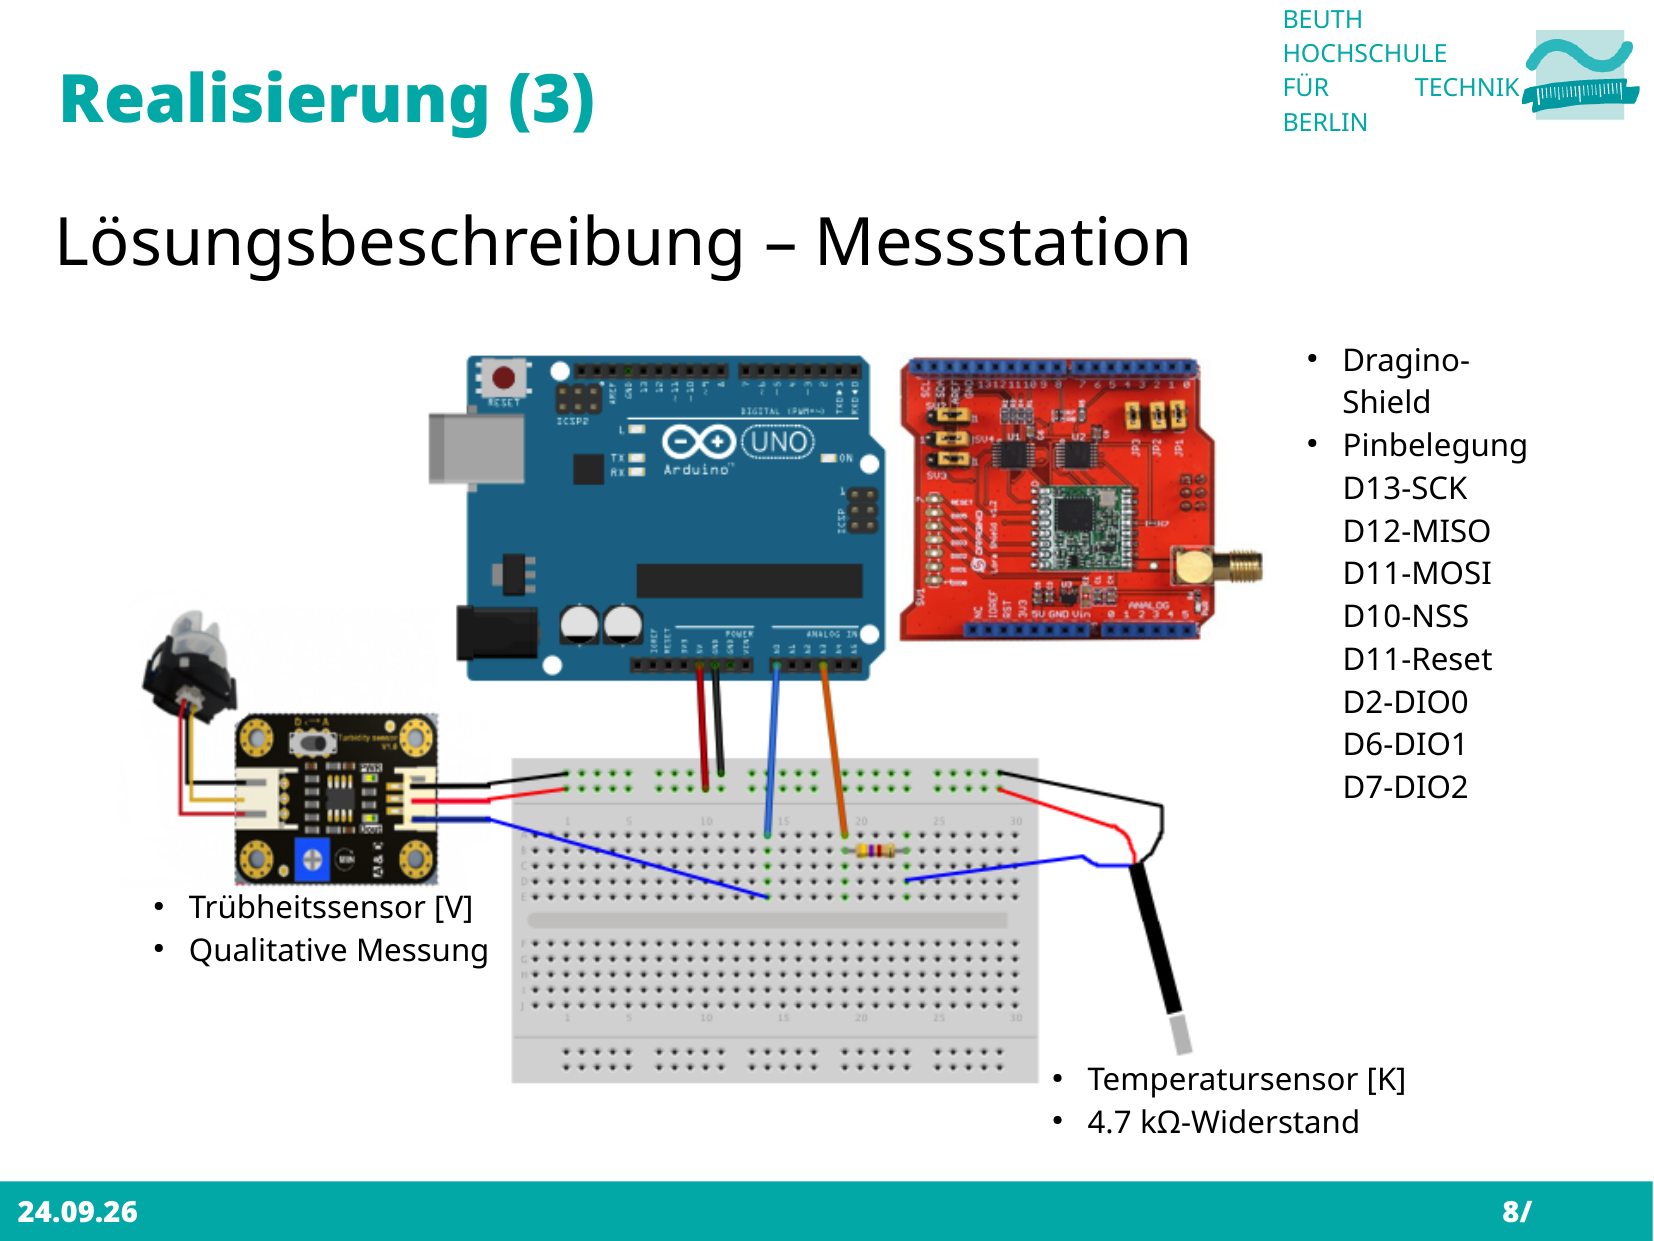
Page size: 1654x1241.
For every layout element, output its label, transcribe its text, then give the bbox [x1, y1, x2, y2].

picture [118, 308, 1275, 1099]
picture [1522, 30, 1640, 120]
text_box Dragino-Shield Pinbelegung D13-SCK D12-MISO D11-MOSI D10-NSS D11-Reset D2-DIO0 D6-DIO1 D7-DIO2 [1256, 330, 1557, 738]
title Realisierung (3) [58, 35, 1240, 142]
text_box Temperatursensor [K] 4.7 kΩ-Widerstand [1001, 1050, 1437, 1162]
list Lösungsbeschreibung – Messstation [55, 194, 1591, 1125]
text_box Trübheitssensor [V] Qualitative Messung [103, 878, 539, 991]
